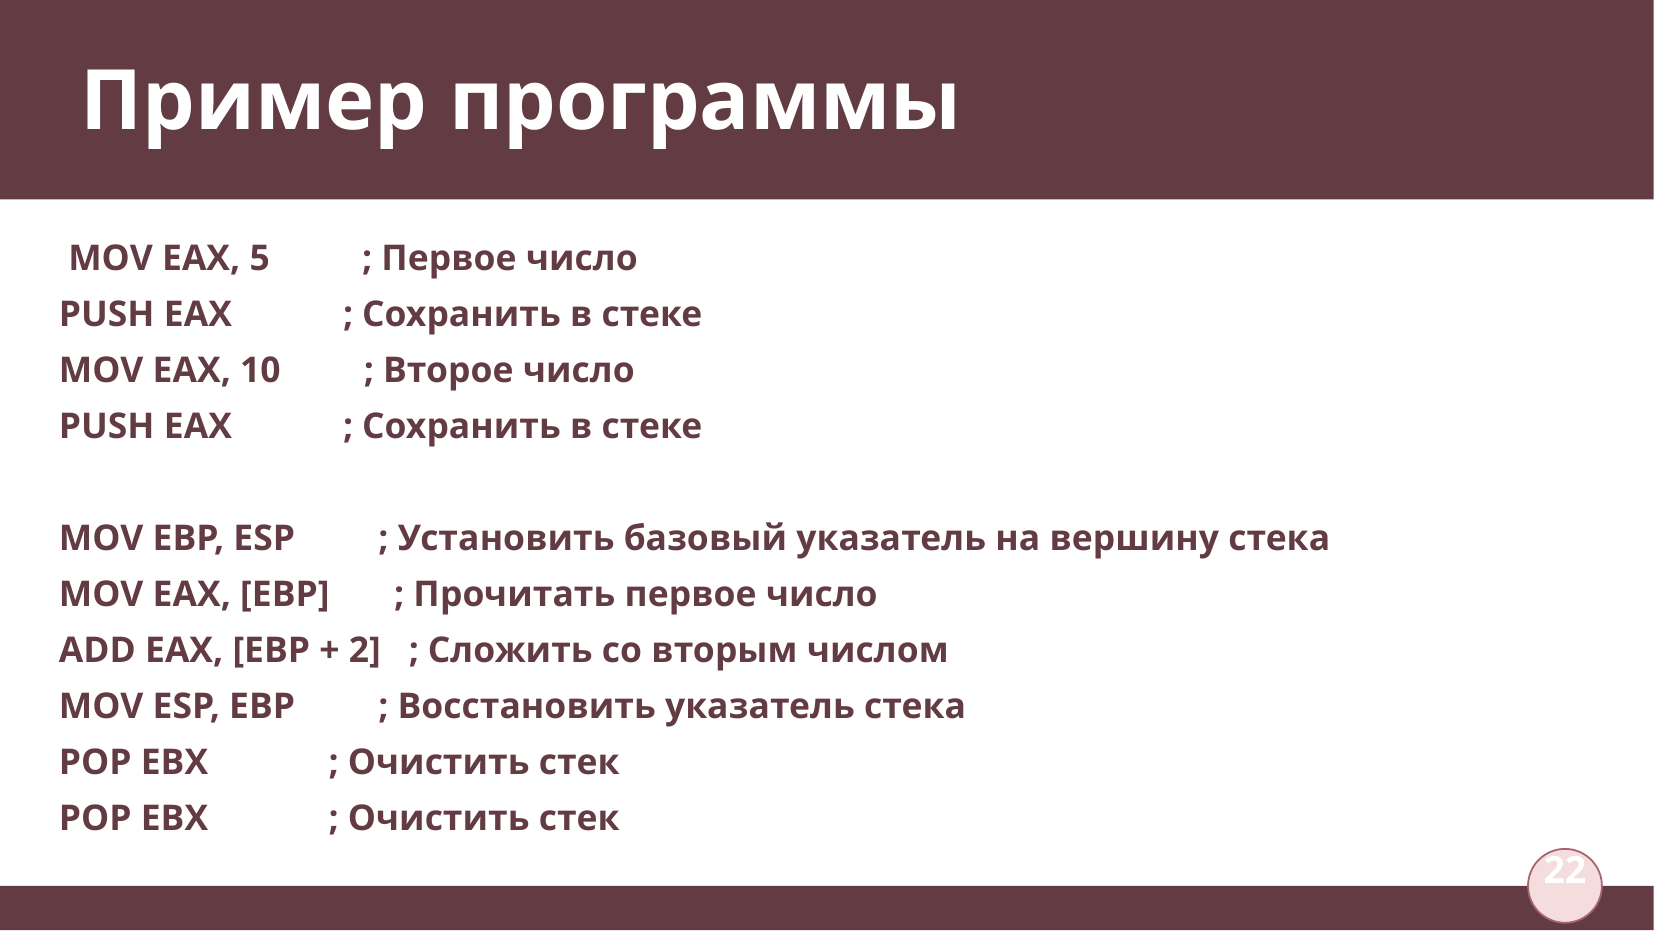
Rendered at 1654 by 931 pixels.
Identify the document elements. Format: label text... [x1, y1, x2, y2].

list MOV EAX, 5 ; Первое число PUSH EAX ; Сохранить в стеке MOV EAX, 10 ; Второе число PUSH EAX ; Сохранить в стеке MOV EBP, ESP ; Установить базовый указатель на вершину стека MOV EAX, [EBP] ; Прочитать первое число ADD EAX, [EBP + 2] ; Сложить со вторым числом MOV ESP, EBP ; Восстановить указатель стека POP EBX ; Очистить стек POP EBX ; Очистить стек [59, 243, 1595, 864]
title Пример программы [59, 37, 1595, 155]
